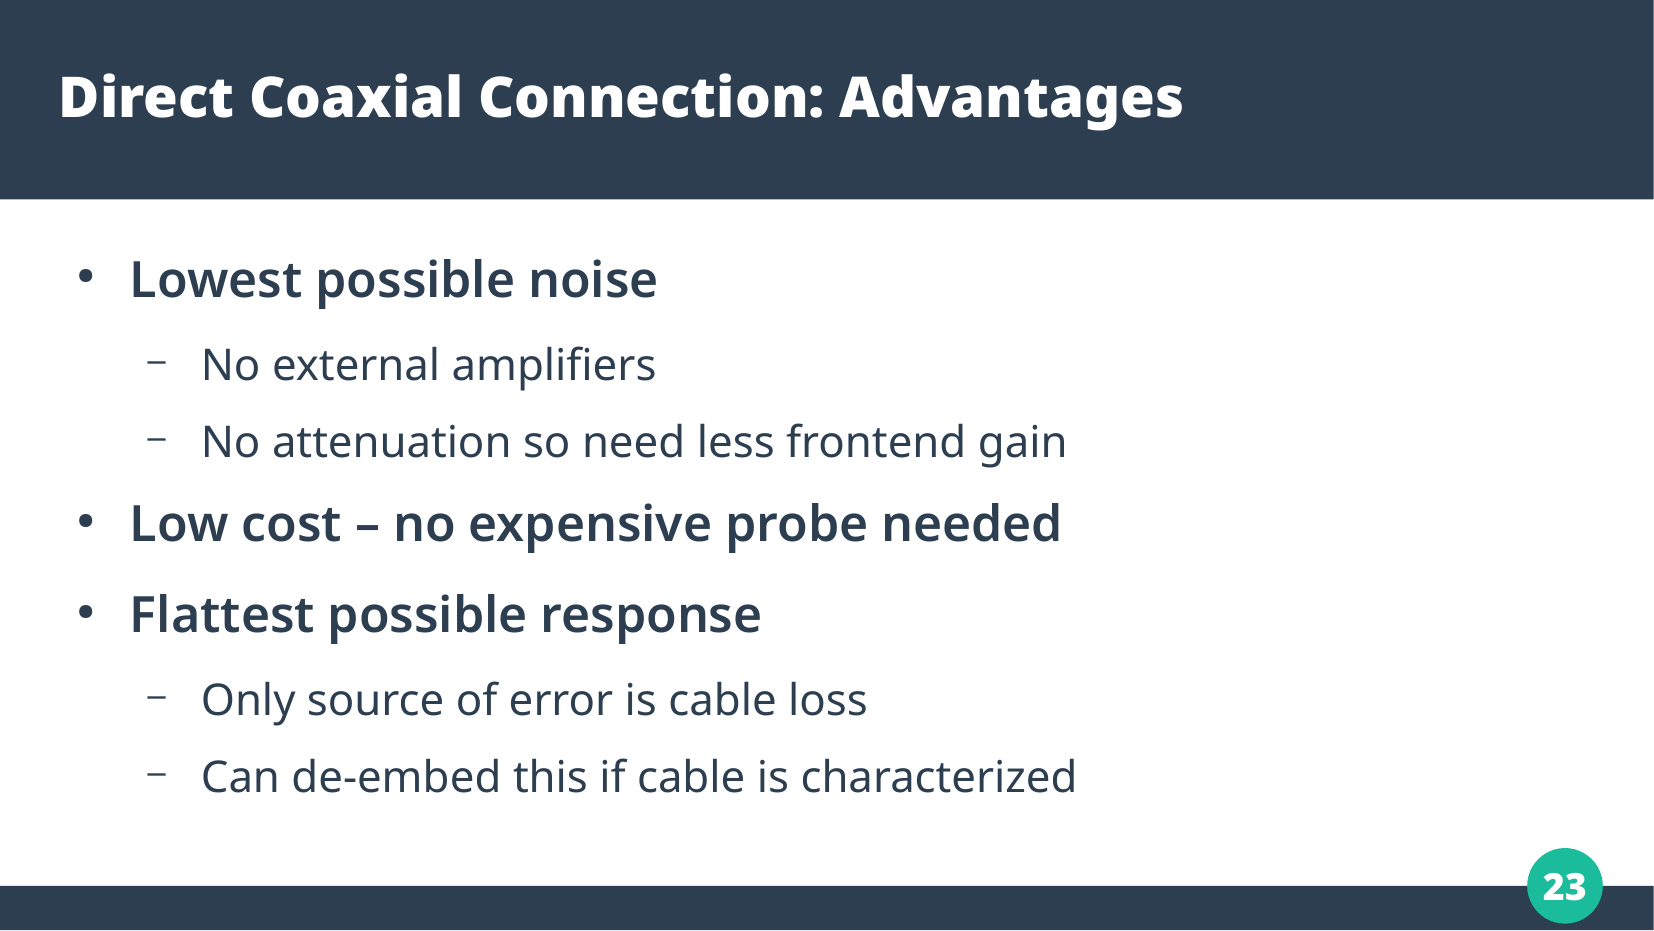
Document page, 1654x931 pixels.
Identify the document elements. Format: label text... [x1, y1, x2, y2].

list Lowest possible noise No external amplifiers No attenuation so need less frontend gain Low cost – no expensive probe needed Flattest possible response Only source of error is cable loss Can de-embed this if cable is characterized [59, 243, 1595, 864]
title Direct Coaxial Connection: Advantages [59, 37, 1595, 155]
